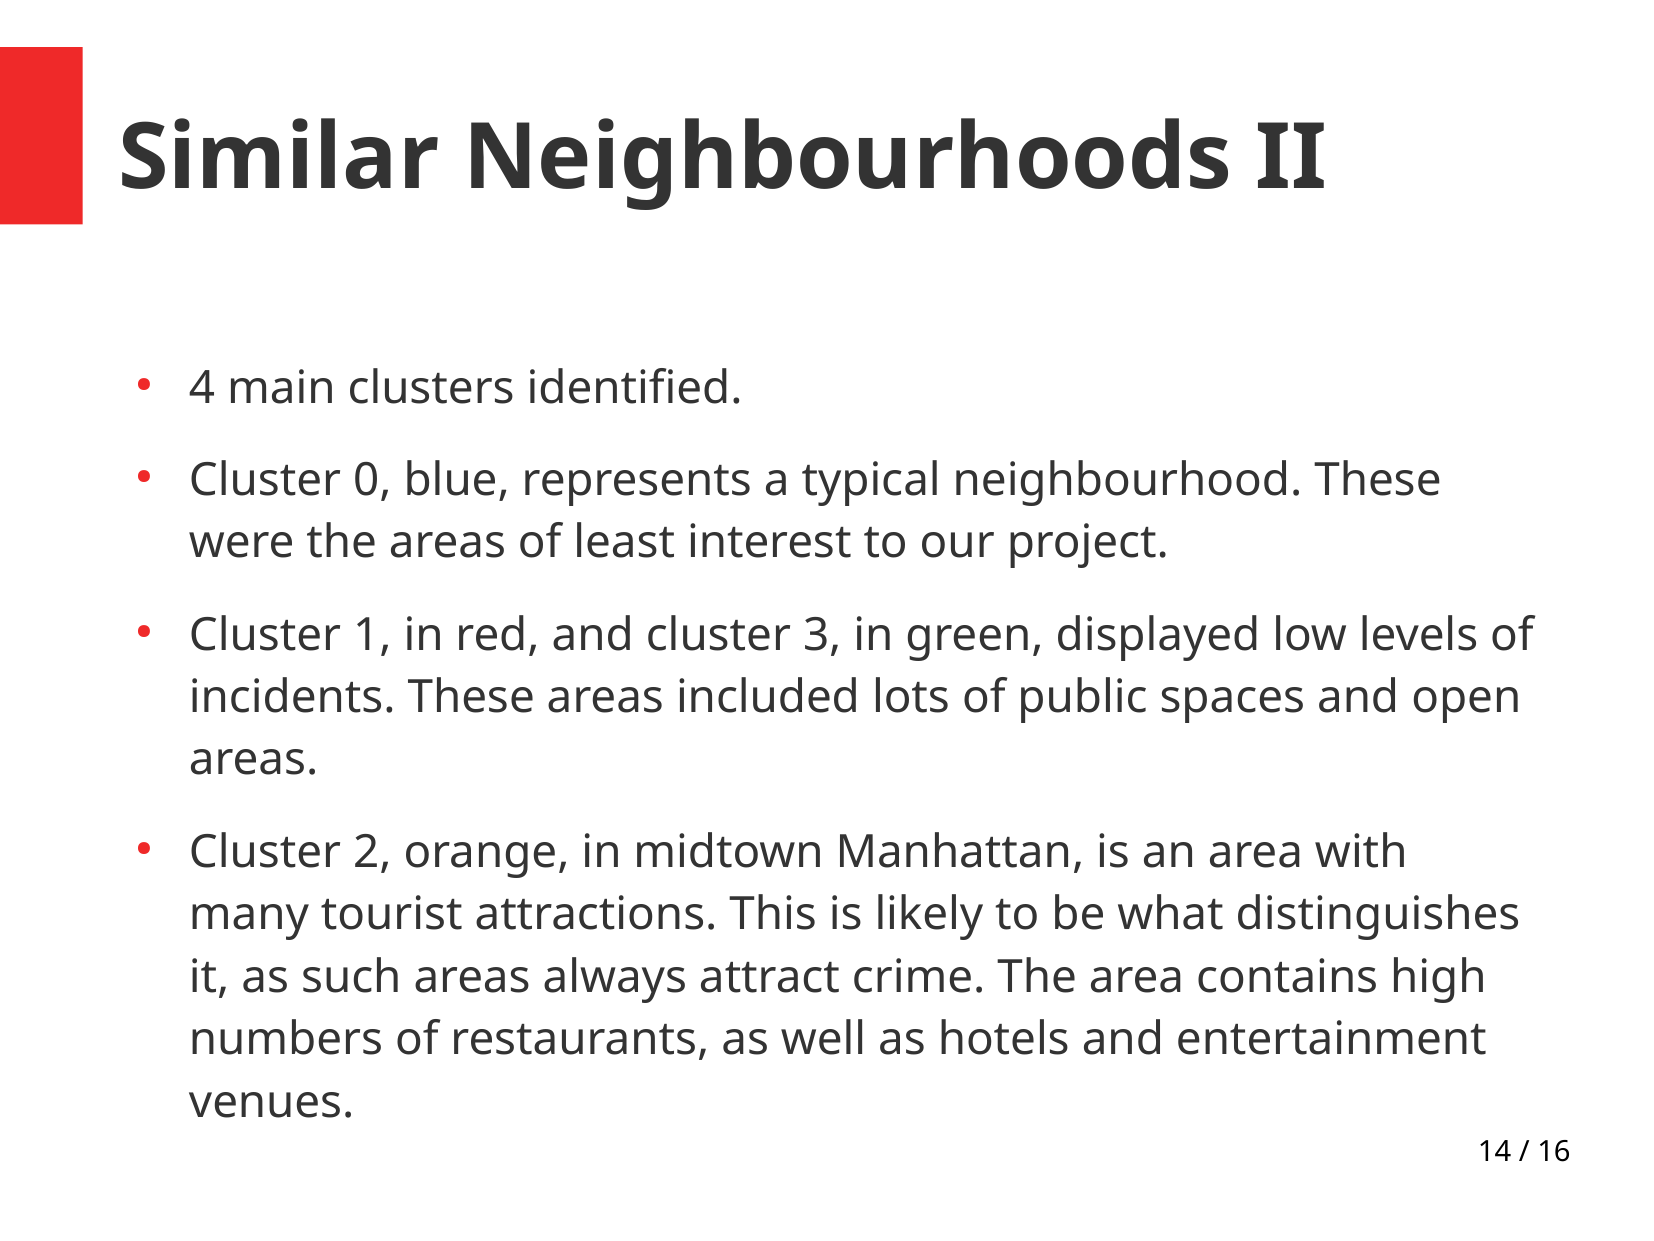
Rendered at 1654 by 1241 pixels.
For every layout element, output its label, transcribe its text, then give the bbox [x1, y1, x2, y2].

title Similar Neighbourhoods II [118, 49, 1571, 257]
list 4 main clusters identified. Cluster 0, blue, represents a typical neighbourhood. These were the areas of least interest to our project. Cluster 1, in red, and cluster 3, in green, displayed low levels of incidents. These areas included lots of public spaces and open areas. Cluster 2, orange, in midtown Manhattan, is an area with many tourist attractions. This is likely to be what distinguishes it, as such areas always attract crime. The area contains high numbers of restaurants, as well as hotels and entertainment venues. [118, 354, 1536, 1074]
